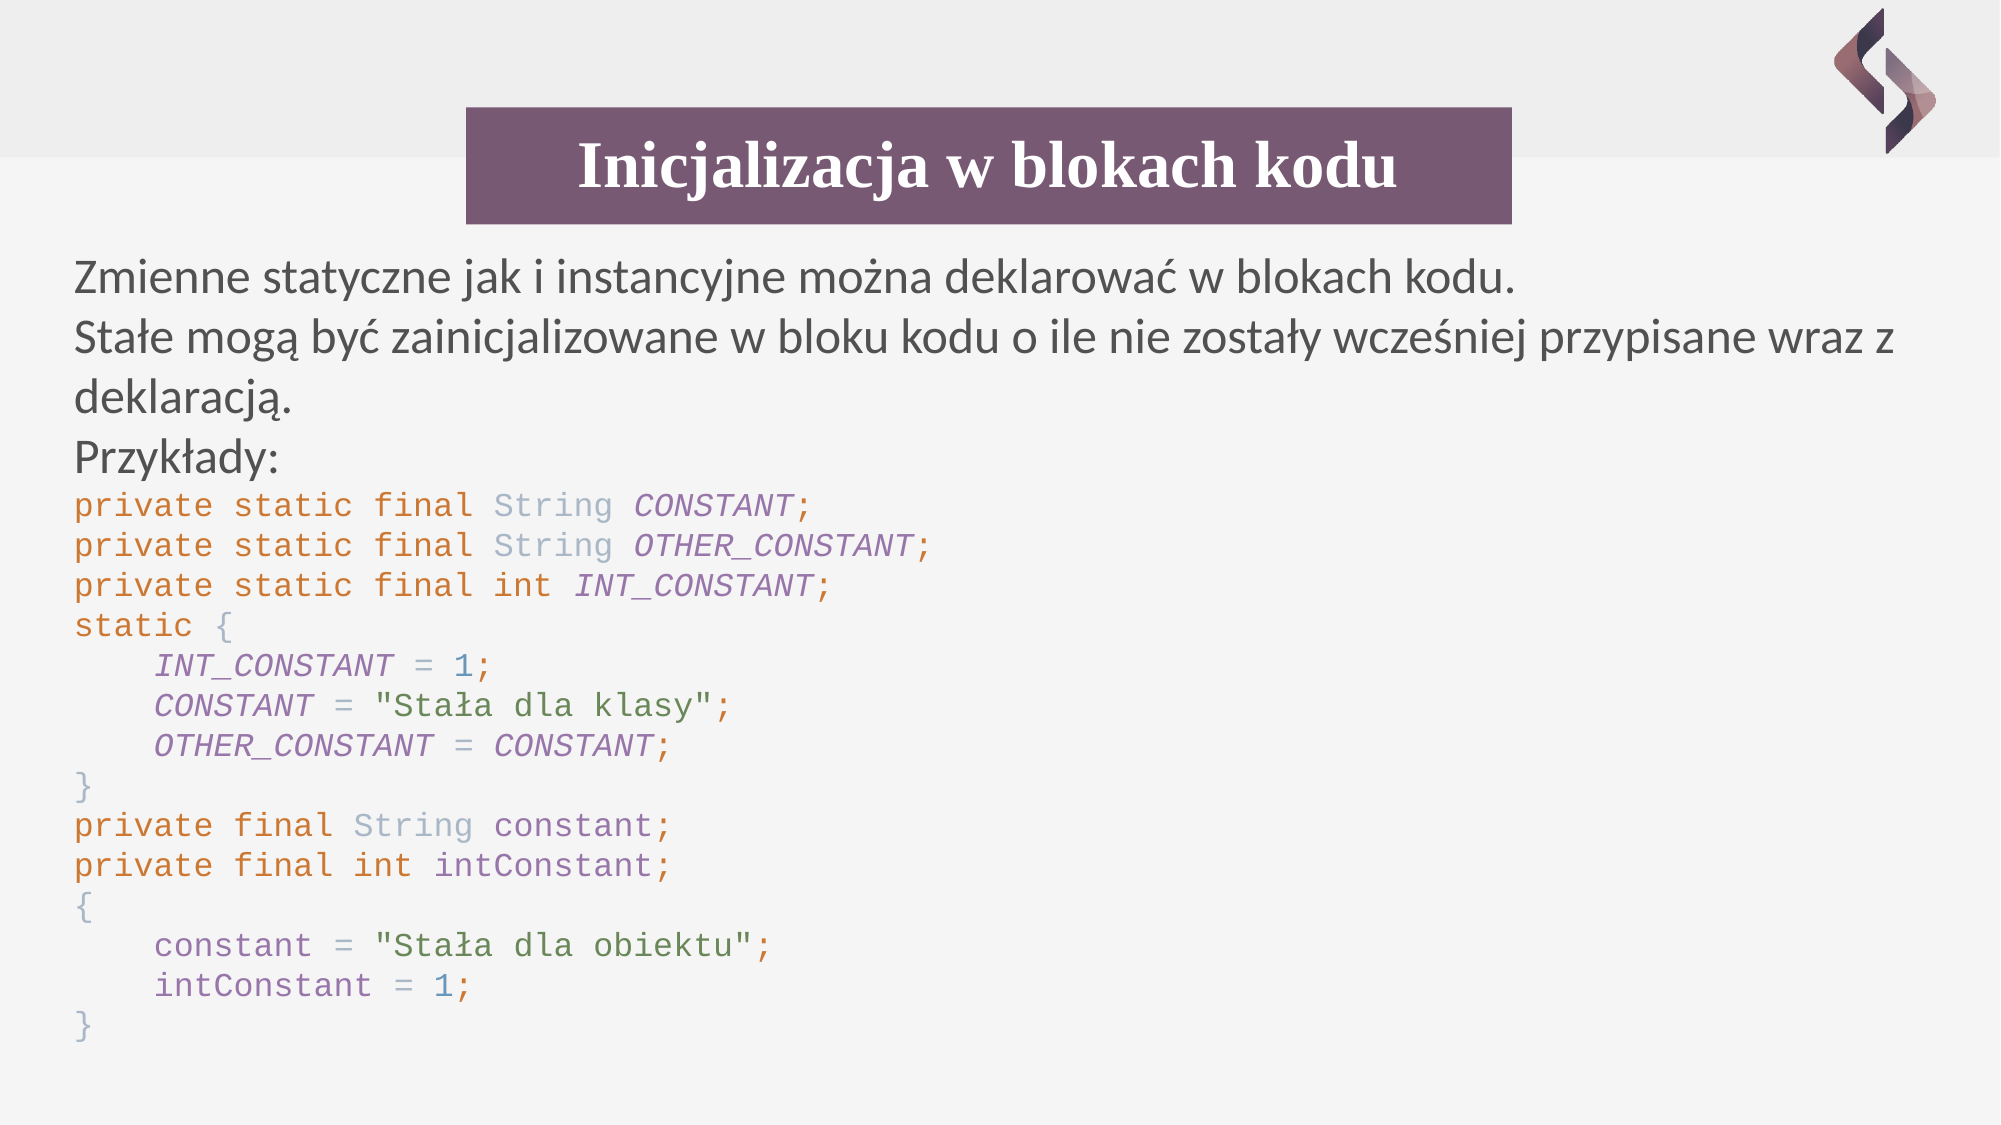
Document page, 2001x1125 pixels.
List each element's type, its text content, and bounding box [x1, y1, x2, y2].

text_box Zmienne statyczne jak i instancyjne można deklarować w blokach kodu. Stałe mogą być zainicjalizowane w bloku kodu o ile nie zostały wcześniej przypisane wraz z deklaracją. Przykłady: private static final String CONSTANT; private static final String OTHER_CONSTANT; private static final int INT_CONSTANT; static { INT_CONSTANT = 1; CONSTANT = "Stała dla klasy"; OTHER_CONSTANT = CONSTANT; } private final String constant; private final int intConstant; { constant = "Stała dla obiektu"; intConstant = 1; } [59, 236, 1973, 981]
picture [1787, 0, 2001, 166]
text_box Inicjalizacja w blokach kodu [466, 107, 1512, 225]
